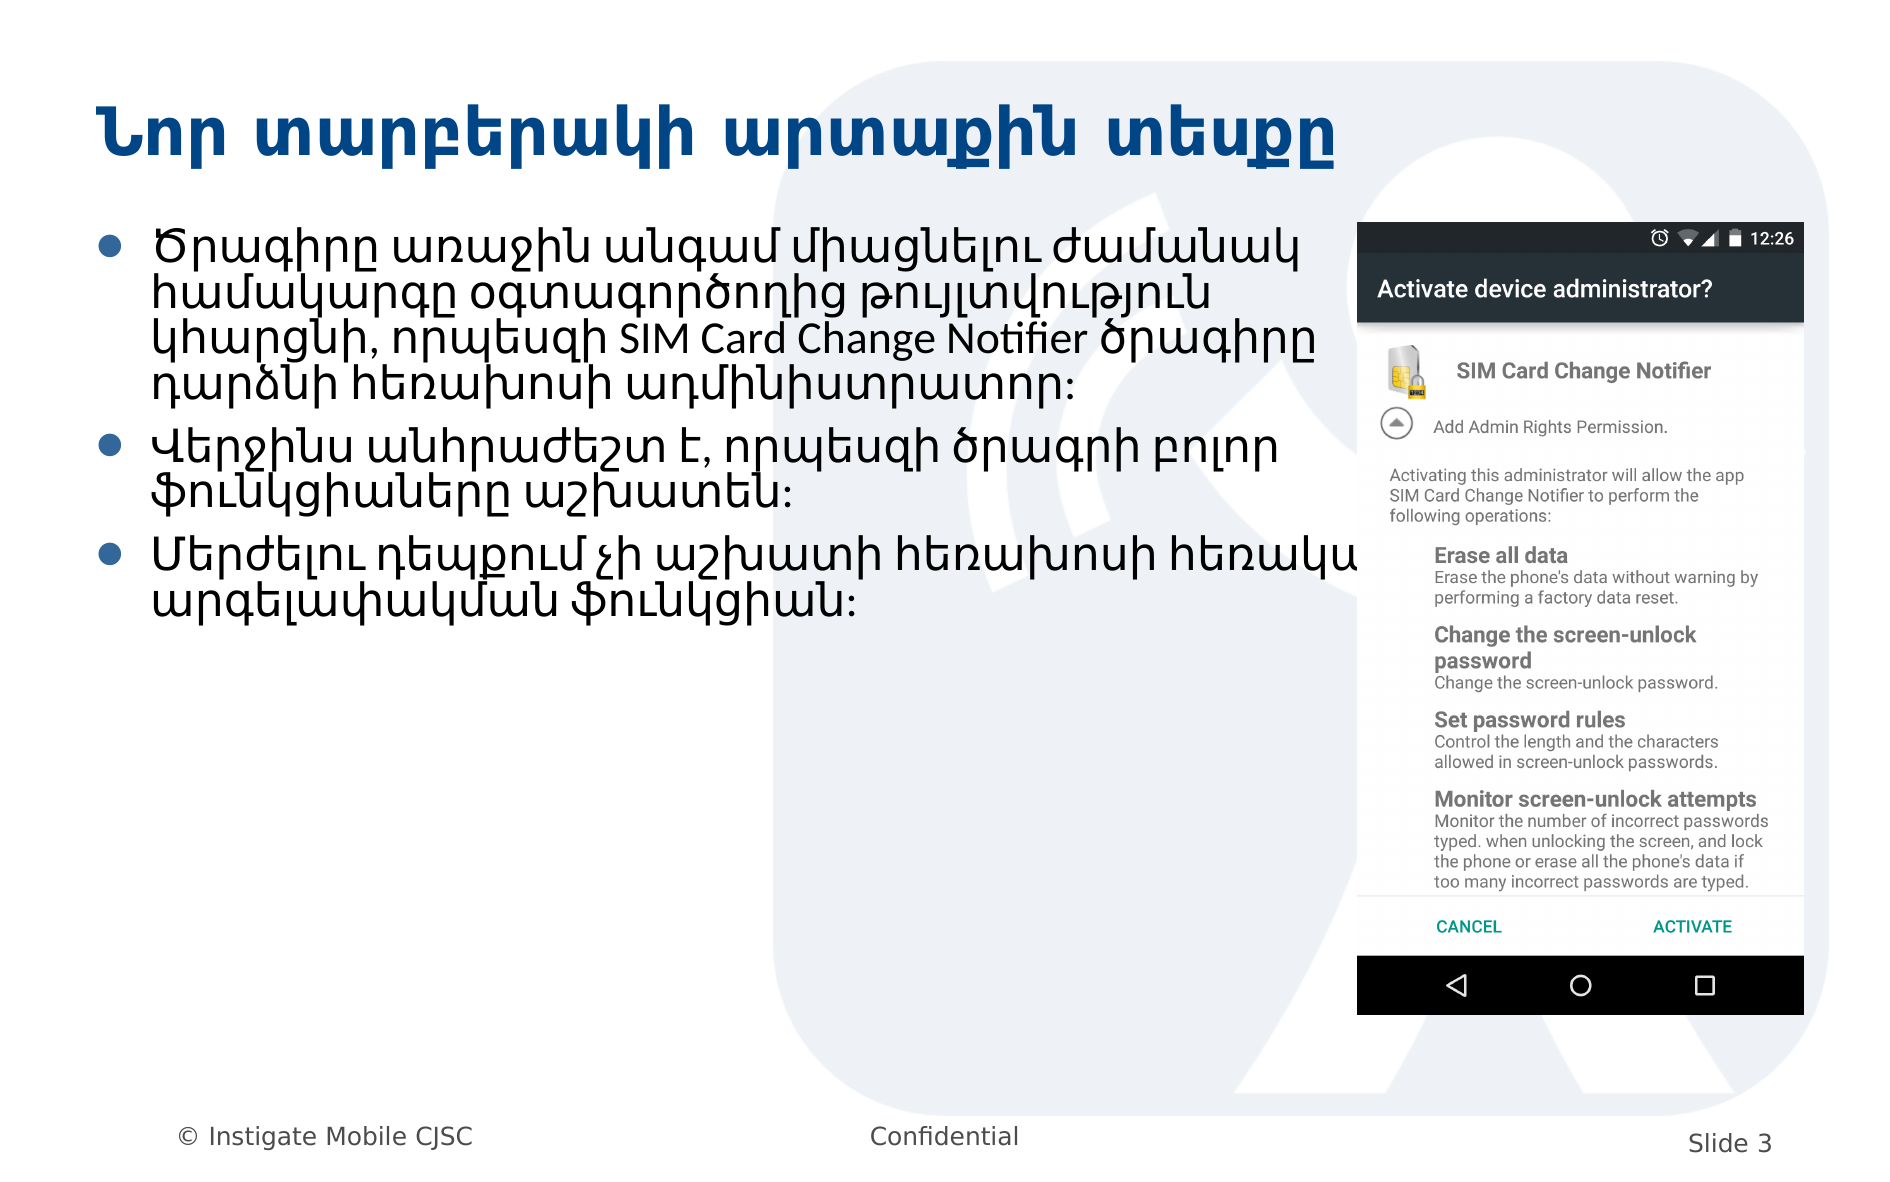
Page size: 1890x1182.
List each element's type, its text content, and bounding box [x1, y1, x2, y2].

title Նոր տարբերակի արտաքին տեսքը [96, 47, 1794, 217]
list Ծրագիրը առաջին անգամ միացնելու ժամանակ համակարգը օգտագործողից թույլտվություն կհարցնի, որպեսզի SIM Card Change Notifier ծրագիրը դարձնի հեռախոսի ադմինիստրատոր: Վերջինս անհրաժեշտ է, որպեսզի ծրագրի բոլոր ֆունկցիաները աշխատեն: Մերժելու դեպքում չի աշխատի հեռախոսի հեռակա արգելափակման ֆունկցիան: [95, 228, 1388, 1126]
picture [1357, 222, 1804, 1015]
